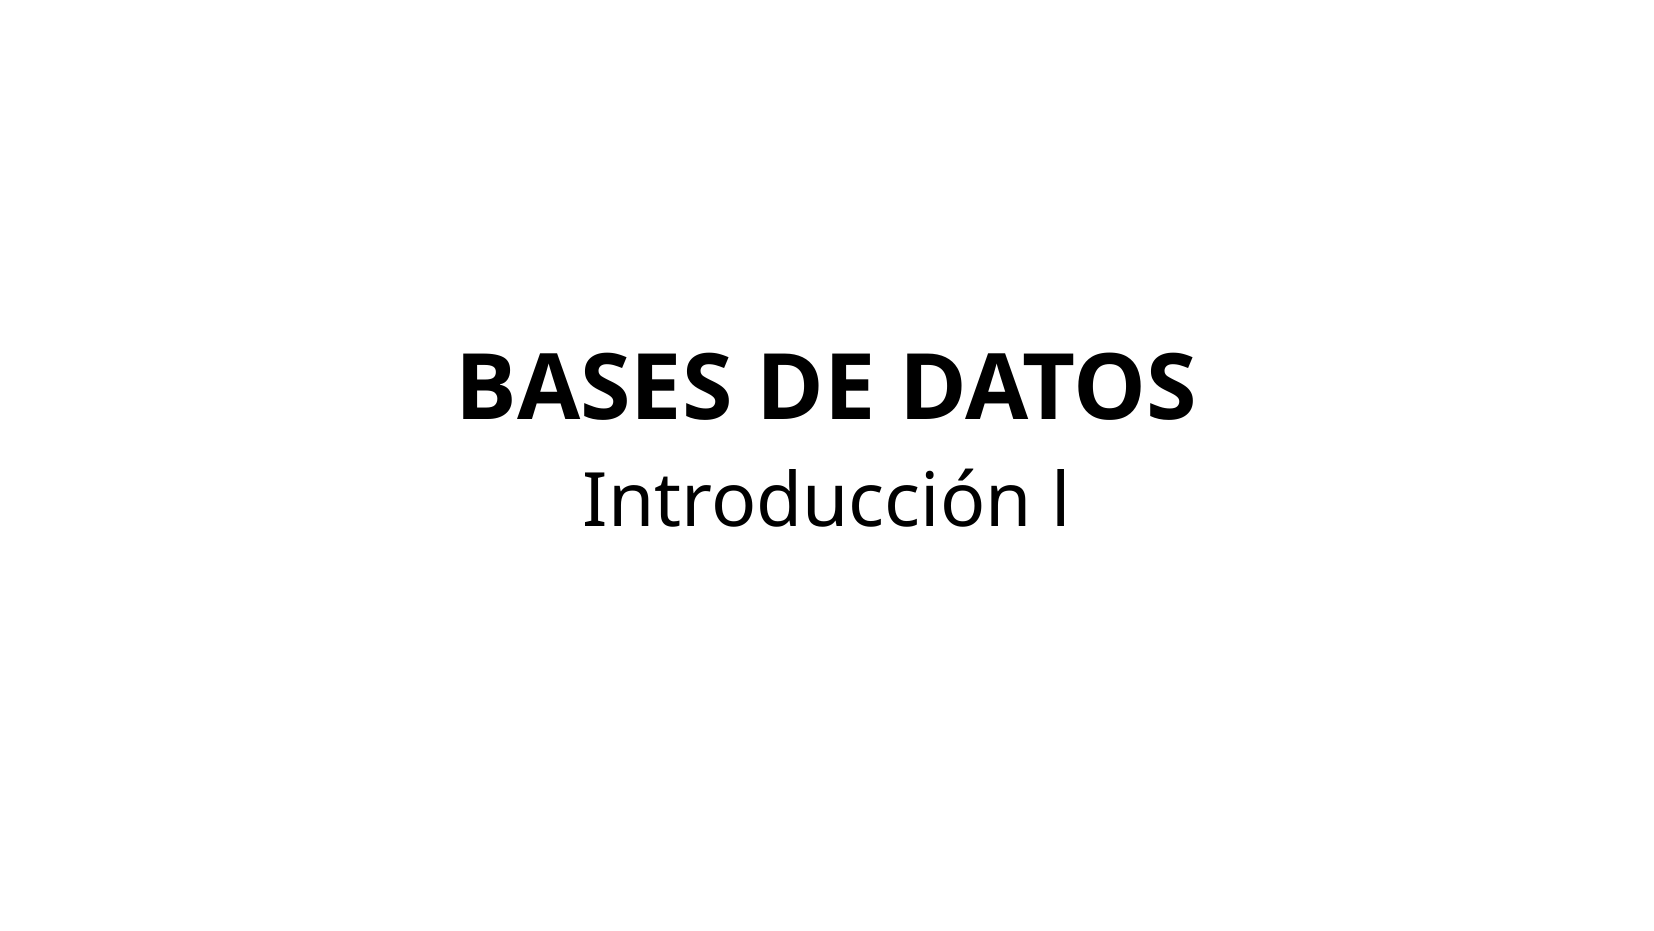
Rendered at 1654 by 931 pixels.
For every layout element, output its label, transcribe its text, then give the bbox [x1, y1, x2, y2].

subtitle BASES DE DATOS Introducción l [82, 165, 1571, 705]
